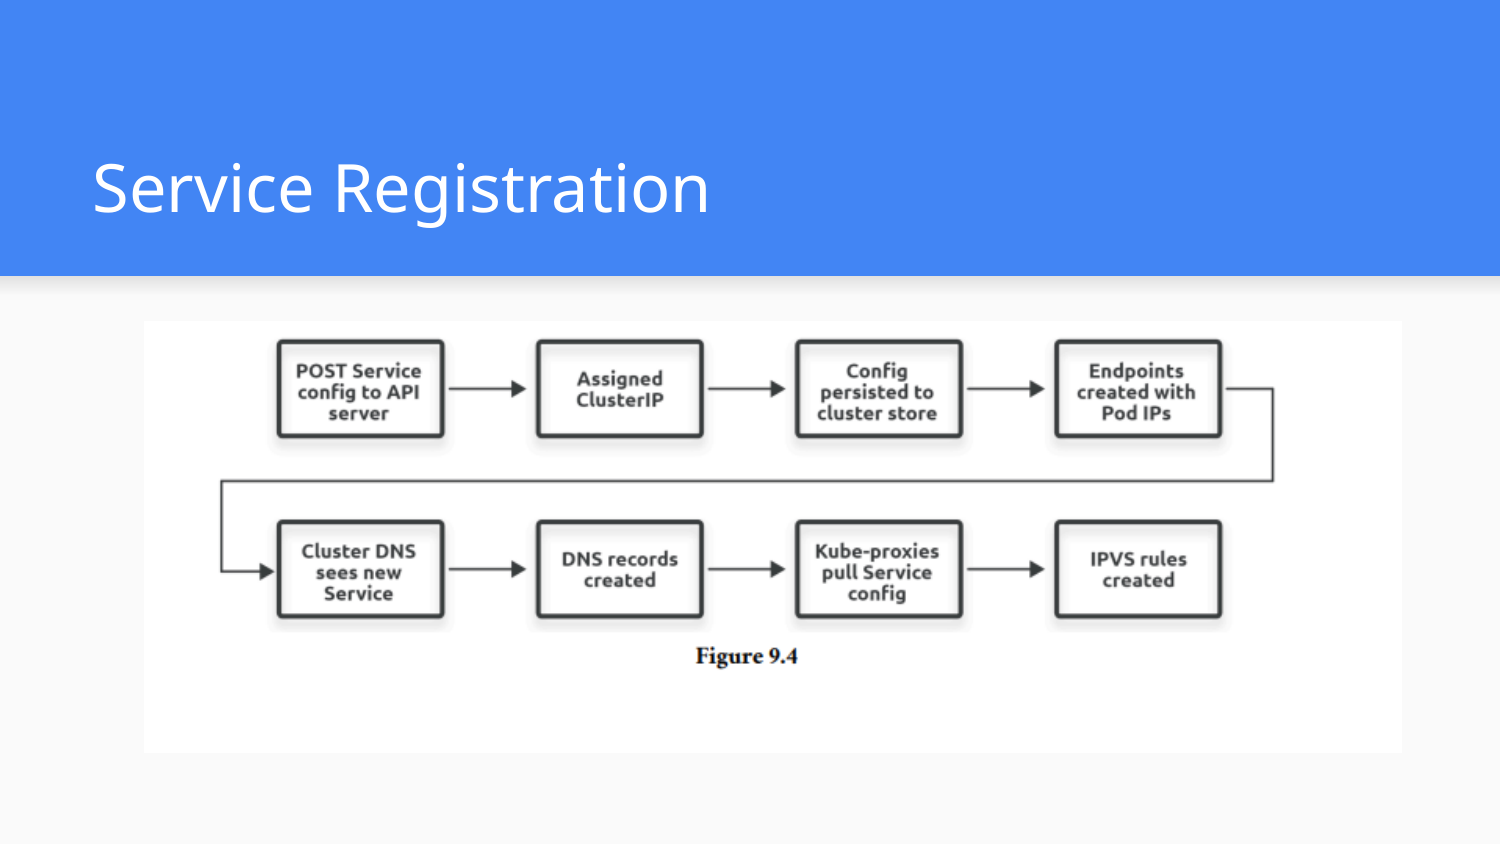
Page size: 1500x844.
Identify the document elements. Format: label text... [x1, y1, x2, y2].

picture [144, 321, 1402, 753]
title Service Registration [77, 121, 1427, 248]
